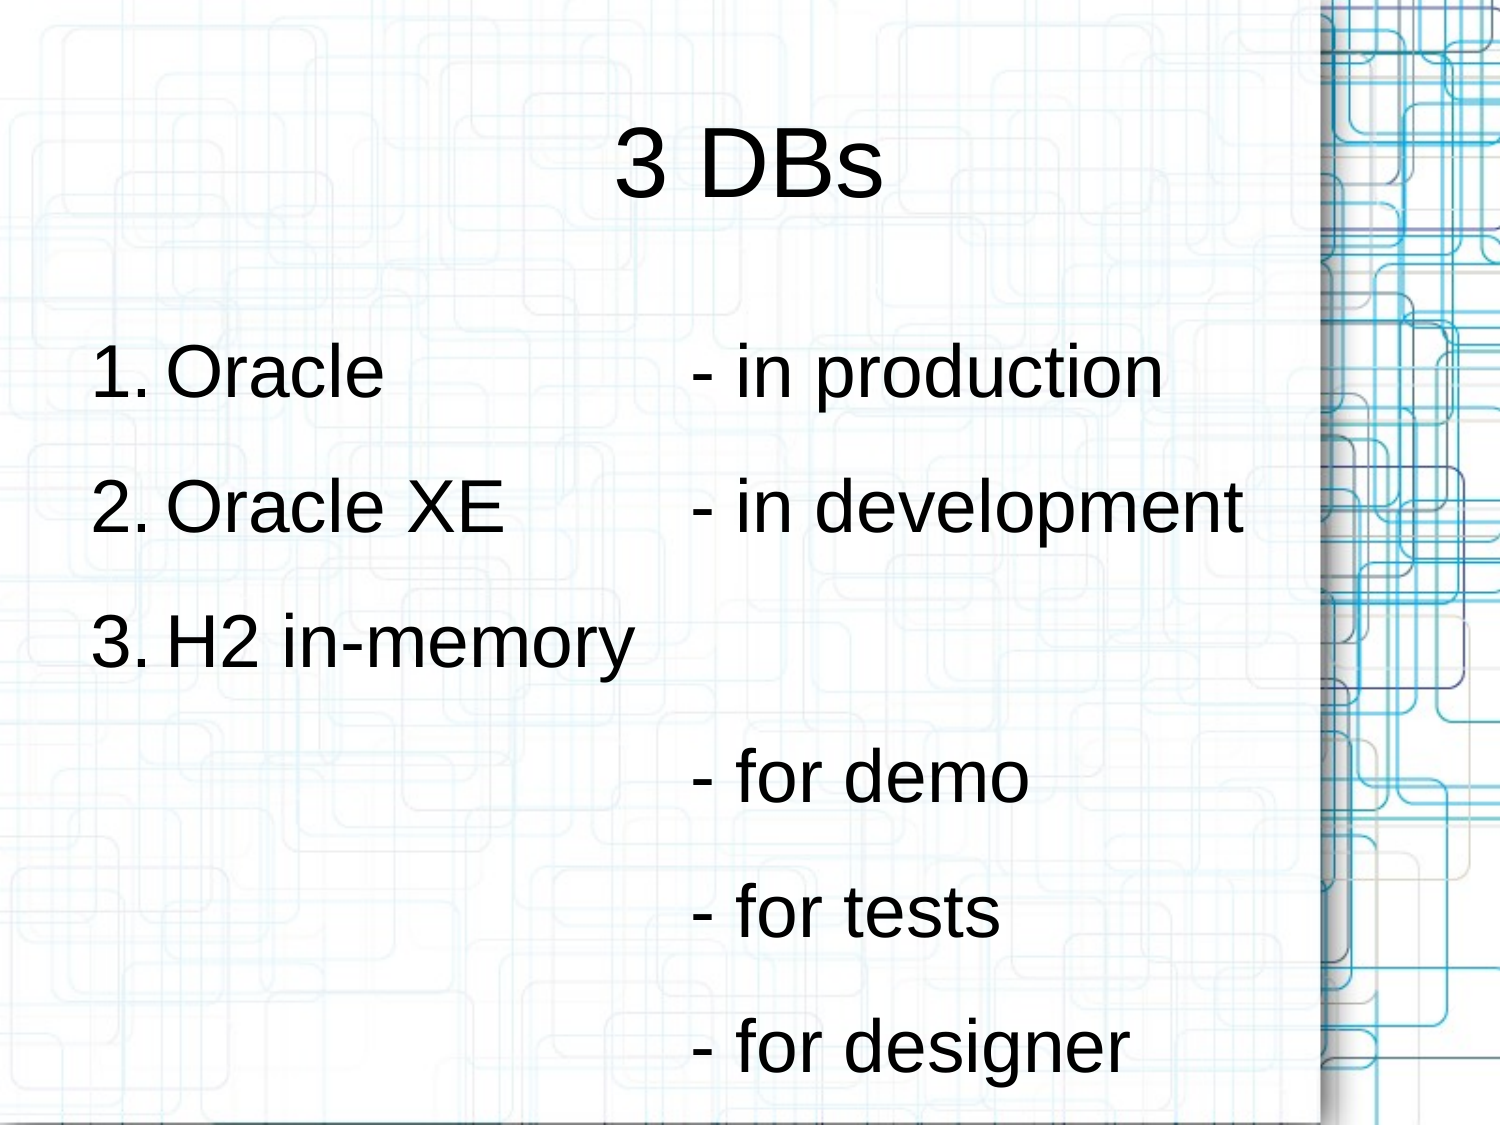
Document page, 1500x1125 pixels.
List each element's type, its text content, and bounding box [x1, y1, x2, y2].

list Oracle - in production Oracle XE - in development H2 in-memory - for demo - for tests - for designer [75, 262, 1425, 1111]
picture [0, 0, 1500, 1125]
title 3 DBs [75, 45, 1425, 233]
